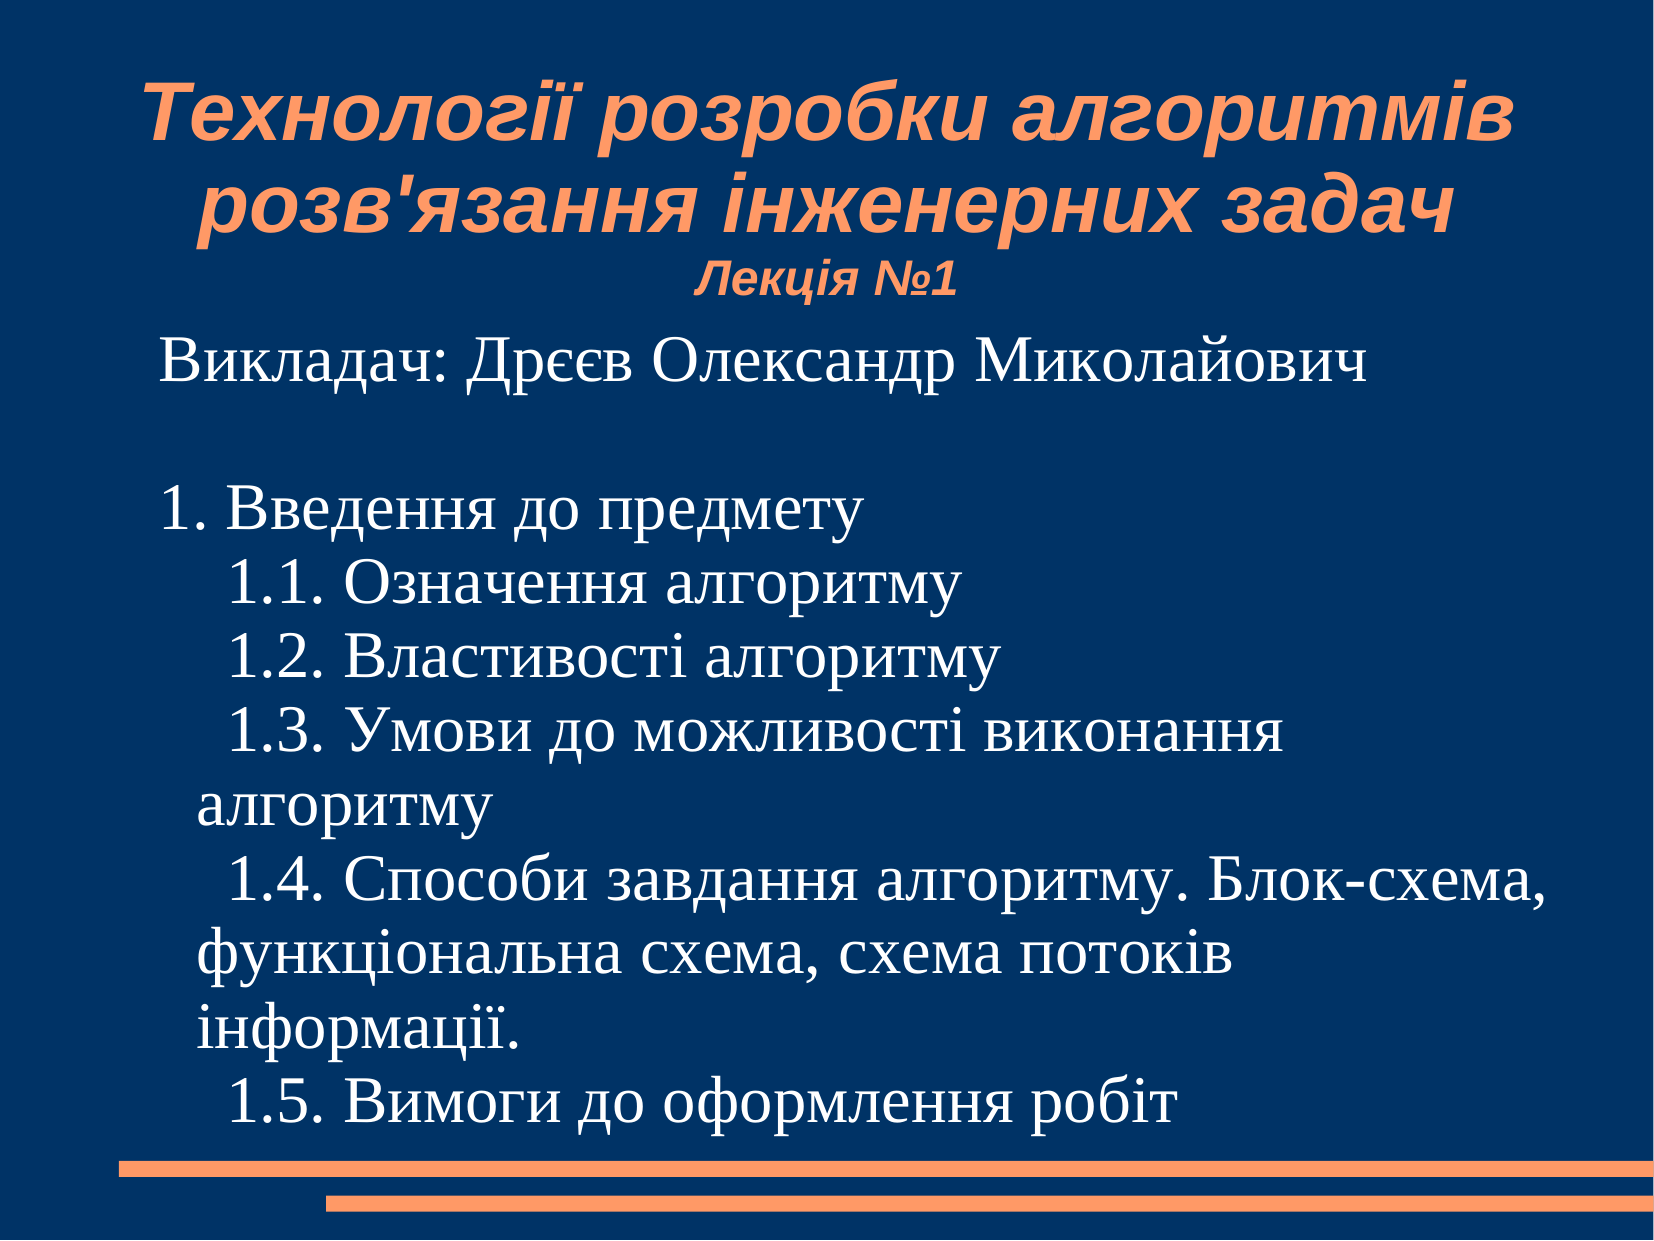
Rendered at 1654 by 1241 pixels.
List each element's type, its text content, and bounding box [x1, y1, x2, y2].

title Технології розробки алгоритмів розв'язання інженерних задач Лекція №1 [121, 46, 1534, 322]
list Викладач: Дрєєв Олександр Миколайович 1. Введення до предмету 1.1. Означення алгоритму 1.2. Властивості алгоритму 1.3. Умови до можливості виконання алгоритму 1.4. Способи завдання алгоритму. Блок-схема, функціональна схема, схема потоків інформації. 1.5. Вимоги до оформлення робіт [121, 322, 1561, 1137]
